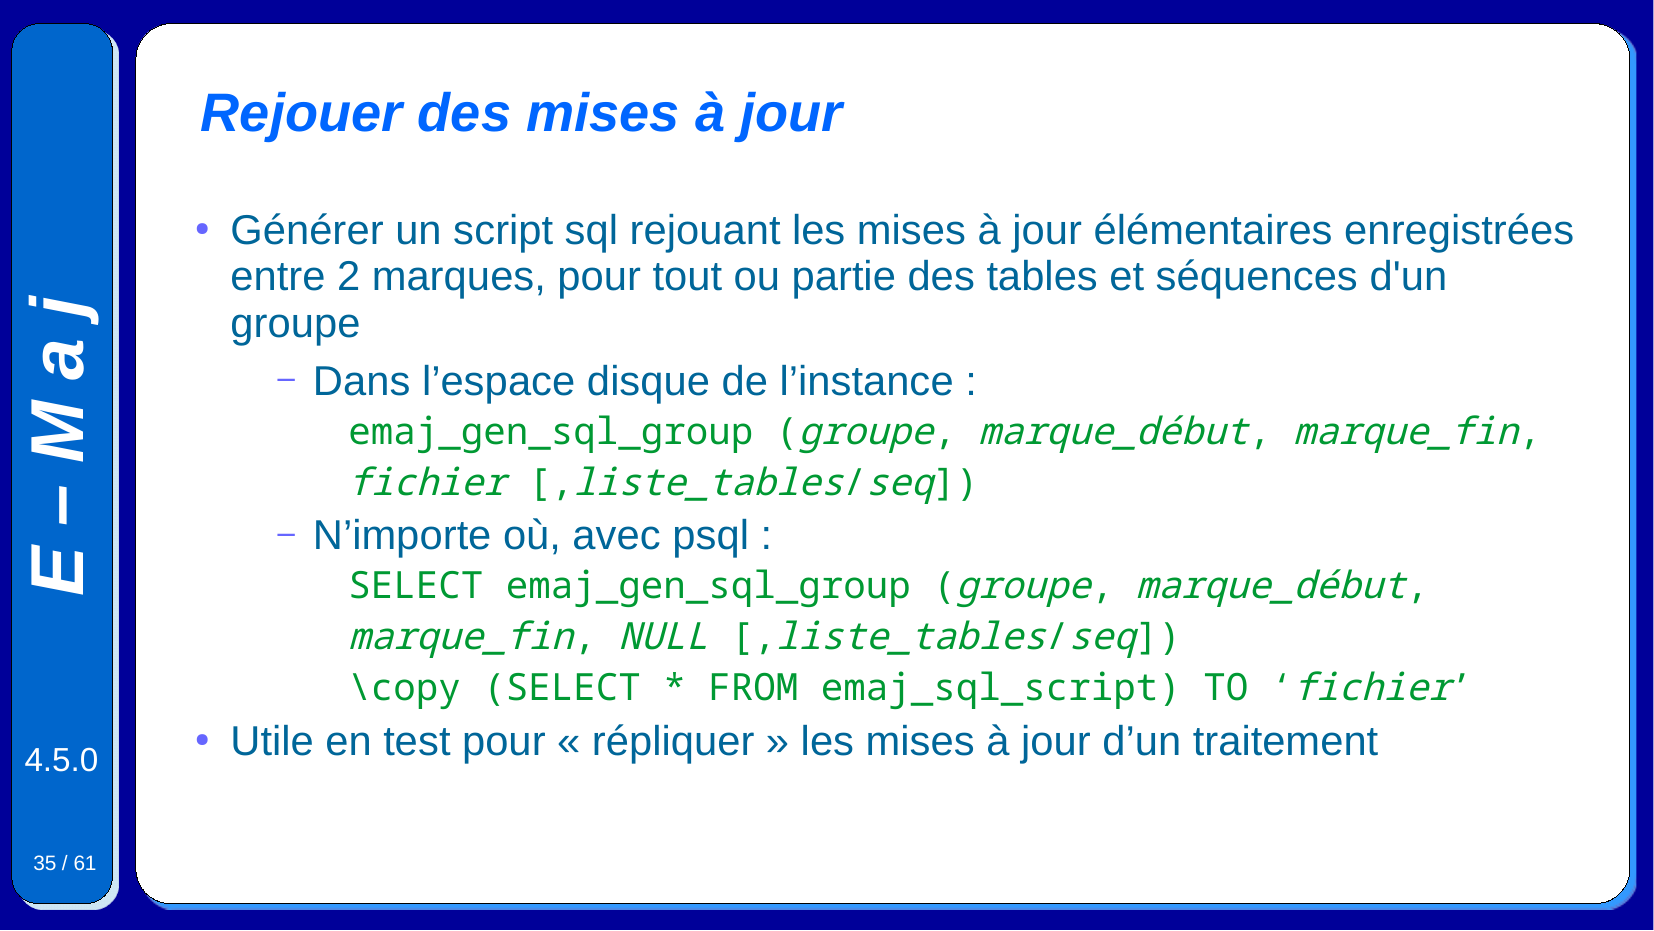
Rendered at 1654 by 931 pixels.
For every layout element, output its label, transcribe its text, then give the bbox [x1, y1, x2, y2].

list Générer un script sql rejouant les mises à jour élémentaires enregistrées entre 2 marques, pour tout ou partie des tables et séquences d'un groupe Dans l’espace disque de l’instance : emaj_gen_sql_group (groupe, marque_début, marque_fin, fichier [,liste_tables/seq]) N’importe où, avec psql : SELECT emaj_gen_sql_group (groupe, marque_début, marque_fin, NULL [,liste_tables/seq]) \copy (SELECT * FROM emaj_sql_script) TO ‘fichier’ Utile en test pour « répliquer » les mises à jour d’un traitement [177, 206, 1587, 881]
title Rejouer des mises à jour [200, 34, 1575, 191]
